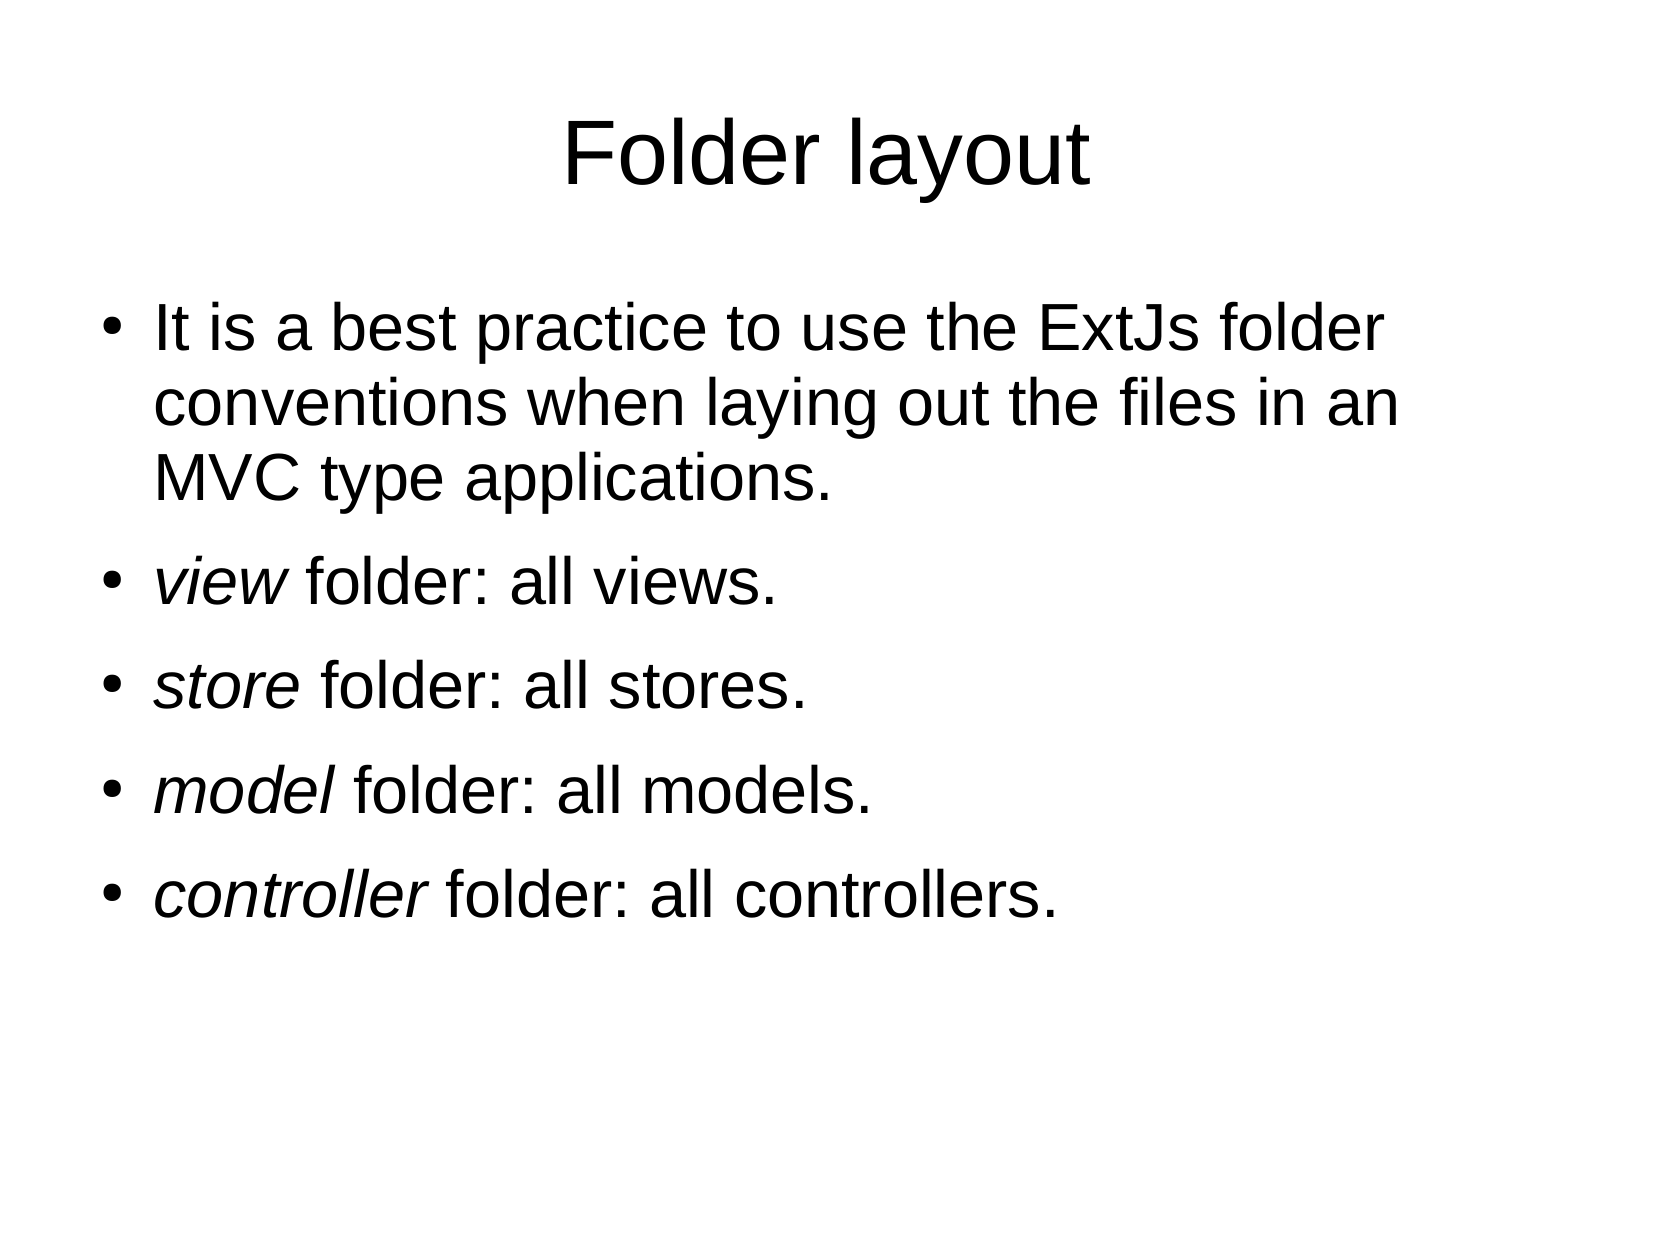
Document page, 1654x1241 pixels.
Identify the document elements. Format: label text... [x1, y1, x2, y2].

title Folder layout [82, 49, 1571, 257]
list It is a best practice to use the ExtJs folder conventions when laying out the files in an MVC type applications. view folder: all views. store folder: all stores. model folder: all models. controller folder: all controllers. [82, 290, 1538, 1010]
